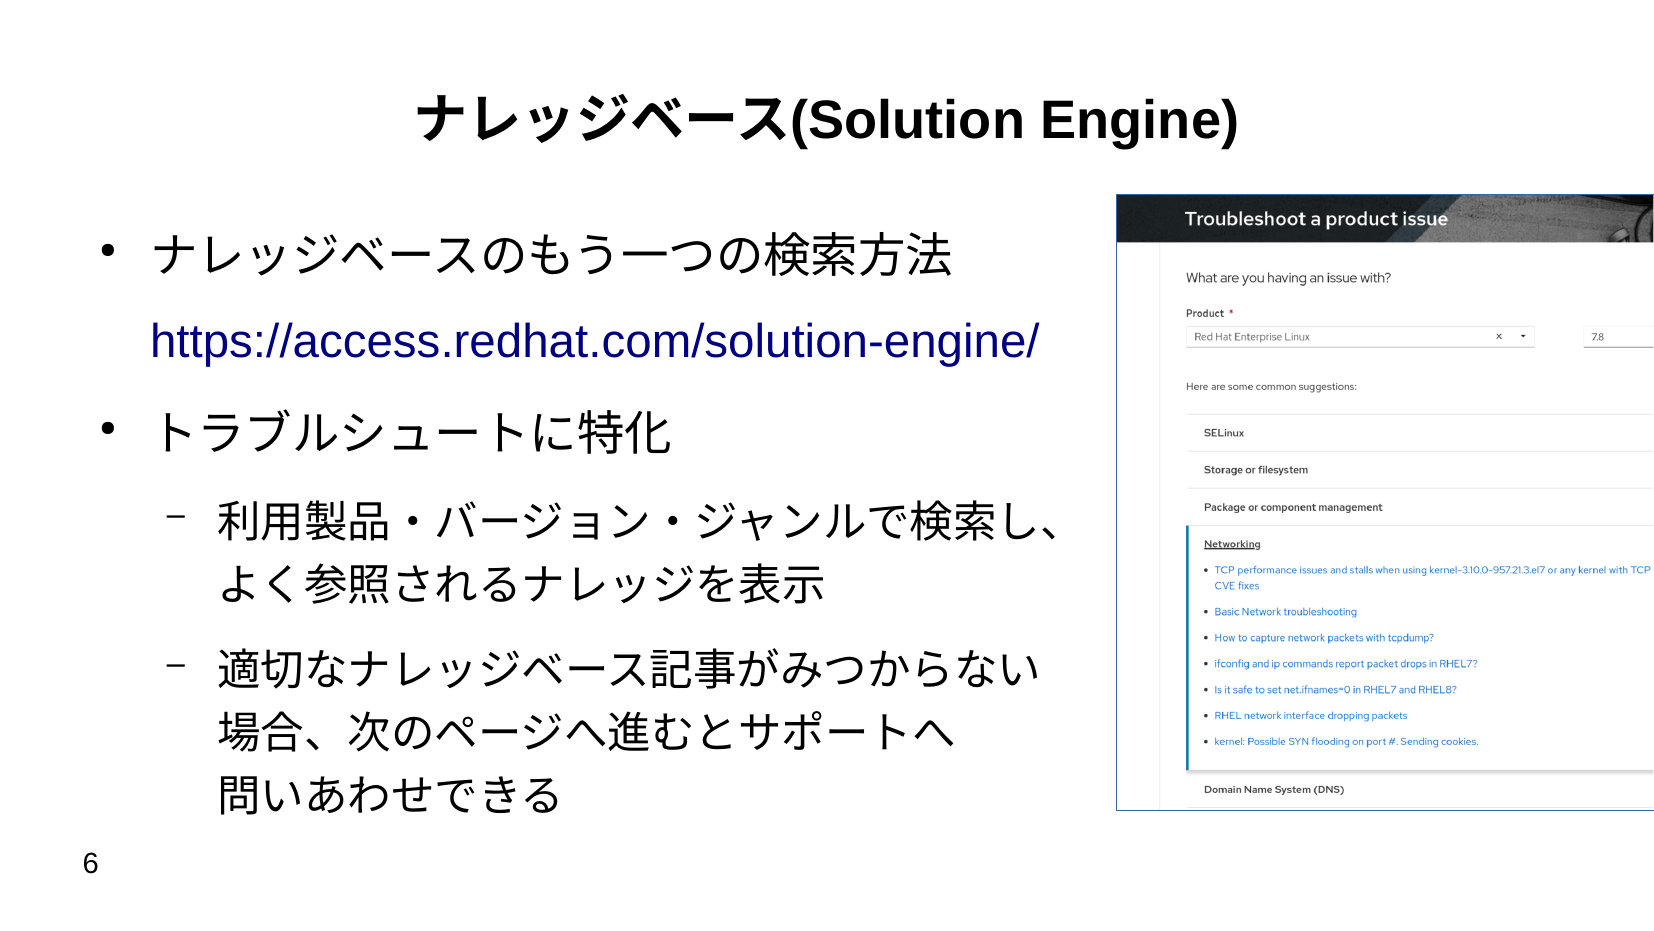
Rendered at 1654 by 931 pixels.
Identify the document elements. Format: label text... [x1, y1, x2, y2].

picture [1116, 194, 1654, 811]
title ナレッジベース(Solution Engine) [82, 37, 1571, 193]
list ナレッジベースのもう一つの検索方法 https://access.redhat.com/solution-engine/ トラブルシュートに特化 利用製品・バージョン・ジャンルで検索し、 よく参照されるナレッジを表示 適切なナレッジベース記事がみつからない 場合、次のページへ進むとサポートへ 問いあわせできる [82, 217, 1196, 827]
